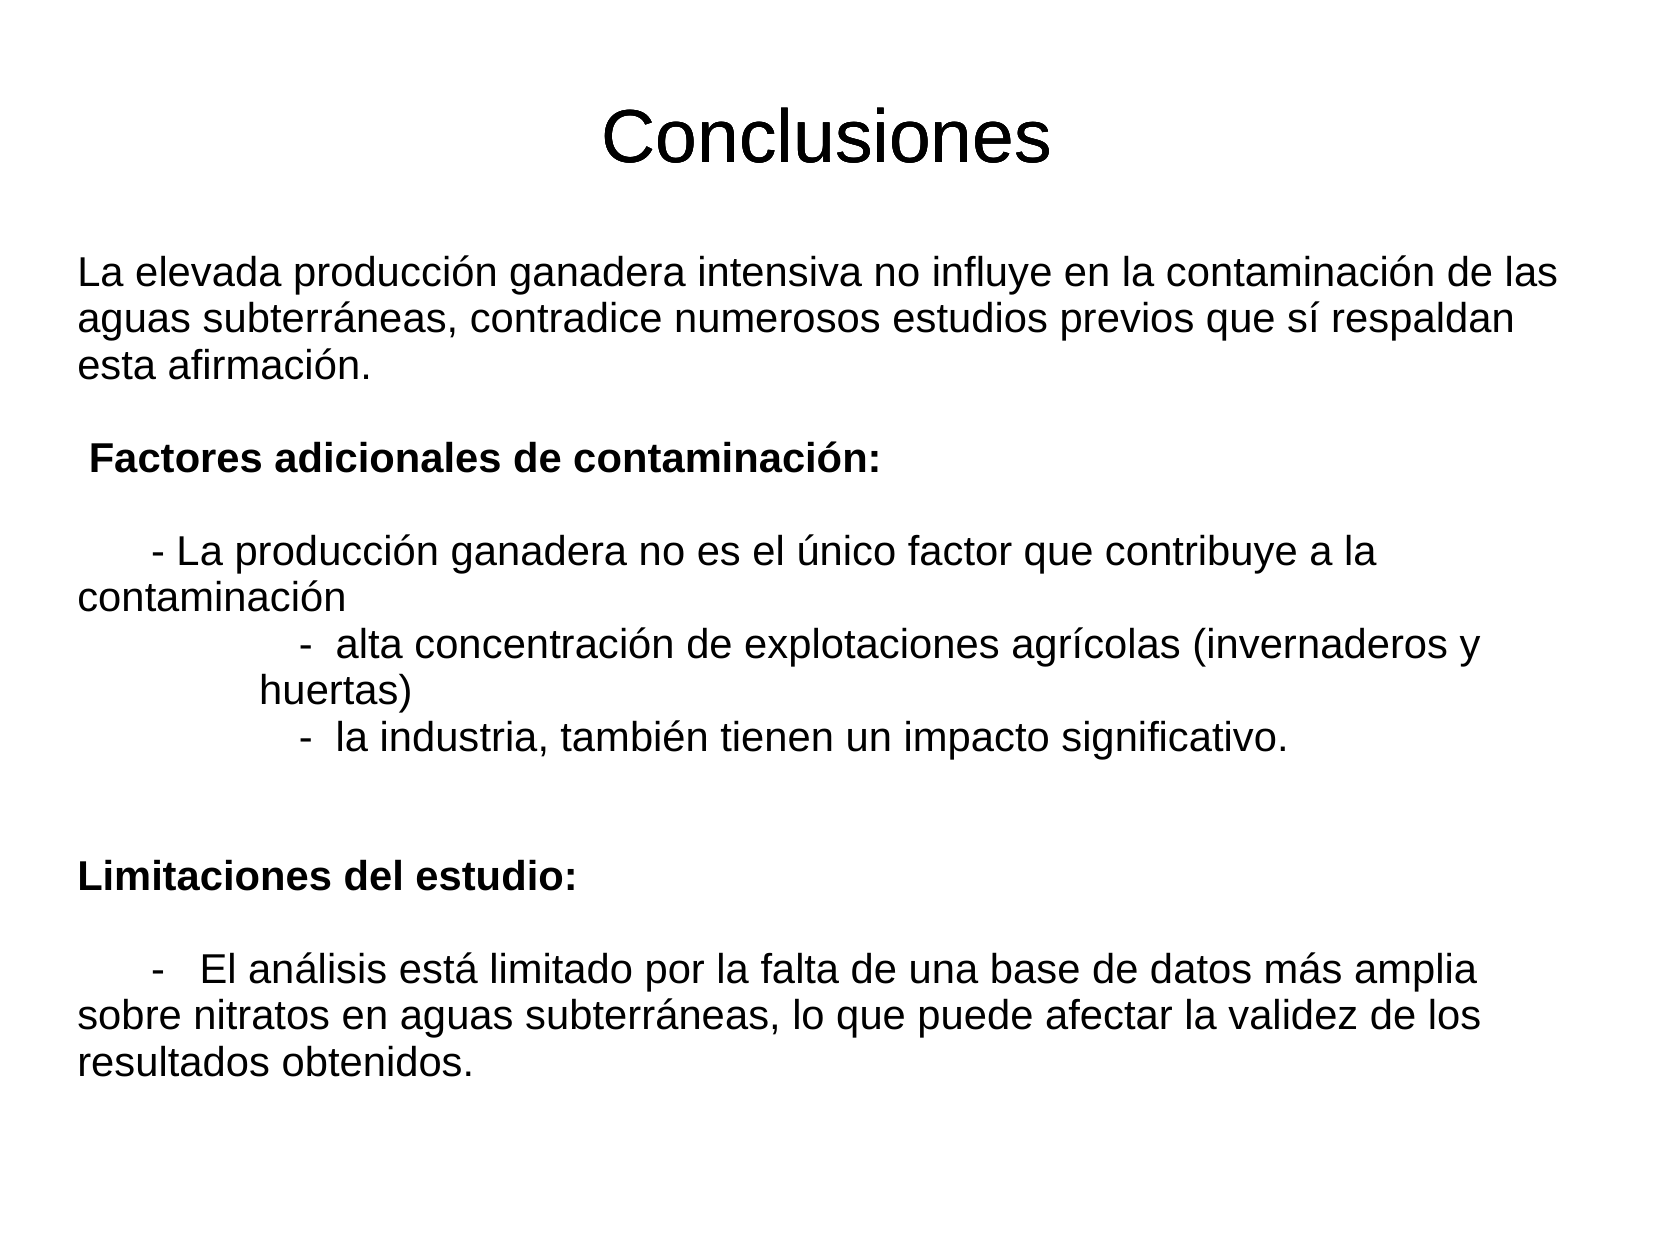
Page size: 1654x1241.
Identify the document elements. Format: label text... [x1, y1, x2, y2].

title La elevada producción ganadera intensiva no influye en la contaminación de las aguas subterráneas, contradice numerosos estudios previos que sí respaldan esta afirmación. Factores adicionales de contaminación: - La producción ganadera no es el único factor que contribuye a la contaminación - alta concentración de explotaciones agrícolas (invernaderos y huertas) - la industria, también tienen un impacto significativo. Limitaciones del estudio: - El análisis está limitado por la falta de una base de datos más amplia sobre nitratos en aguas subterráneas, lo que puede afectar la validez de los resultados obtenidos. [77, 194, 1566, 1093]
title Conclusiones [82, 49, 1571, 225]
